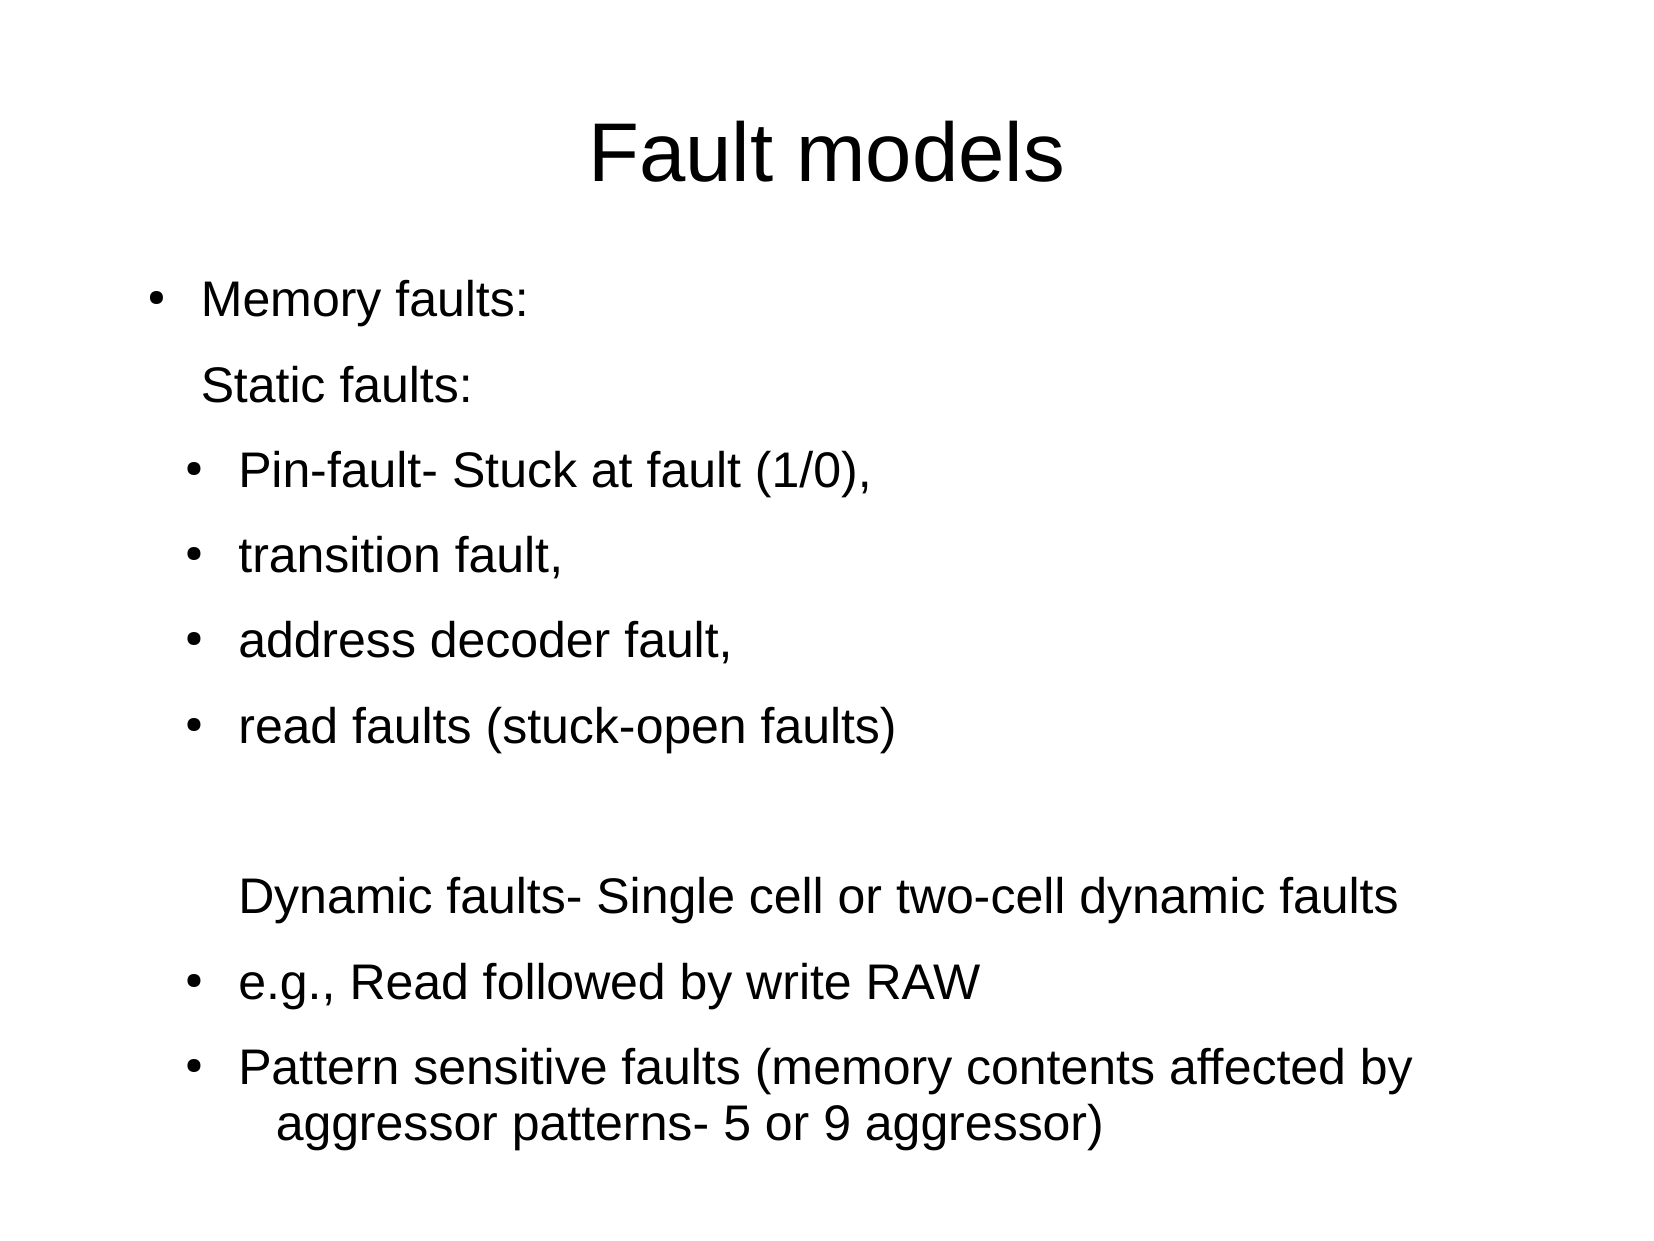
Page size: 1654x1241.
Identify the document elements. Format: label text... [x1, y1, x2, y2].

title Fault models [82, 49, 1571, 257]
list Memory faults: Static faults: Pin-fault- Stuck at fault (1/0), transition fault, address decoder fault, read faults (stuck-open faults) Dynamic faults- Single cell or two-cell dynamic faults e.g., Read followed by write RAW Pattern sensitive faults (memory contents affected by aggressor patterns- 5 or 9 aggressor) [129, 271, 1536, 1205]
